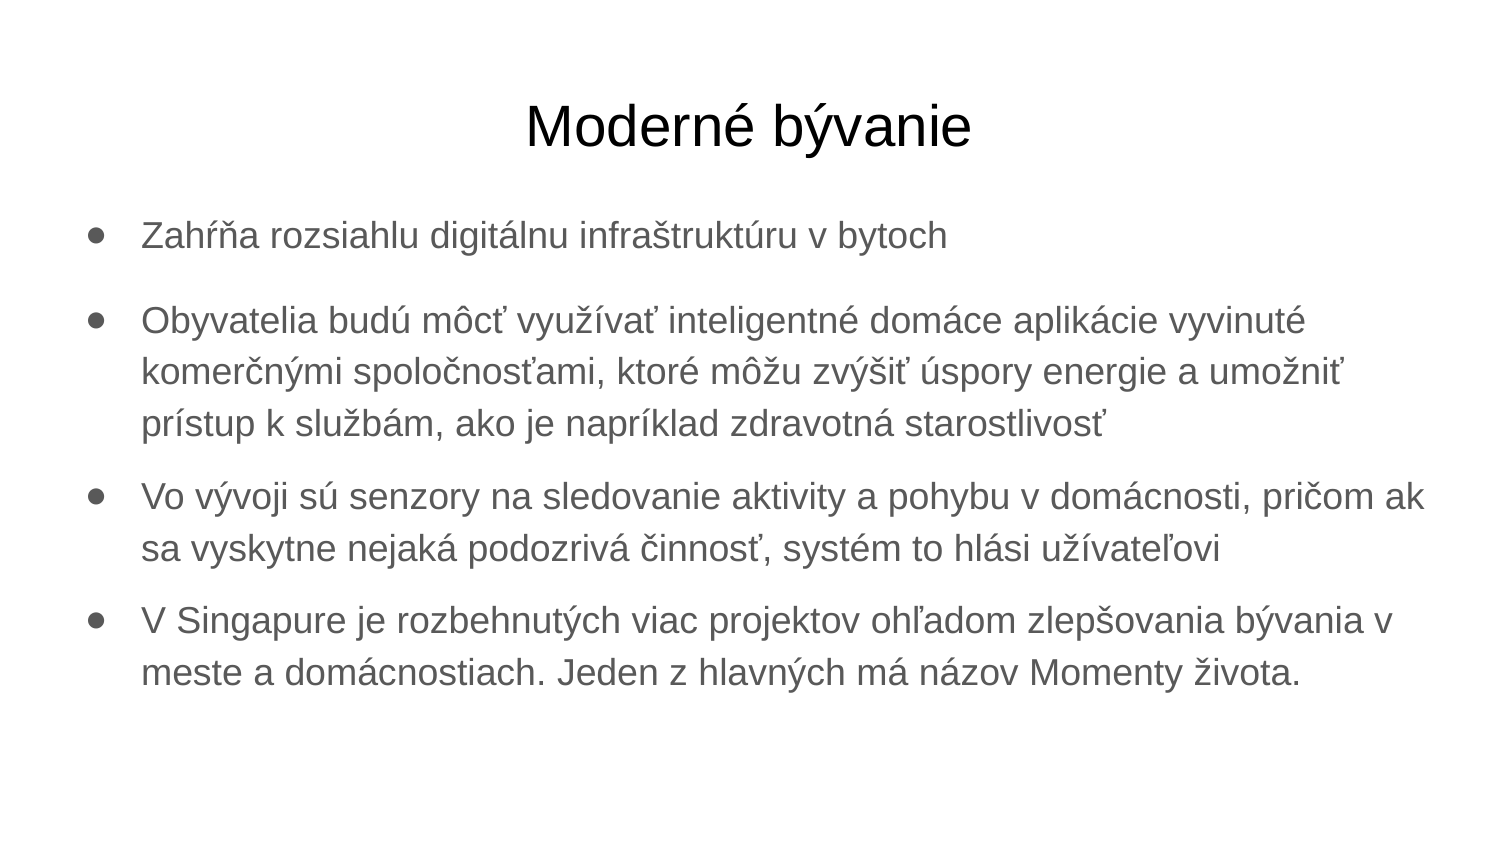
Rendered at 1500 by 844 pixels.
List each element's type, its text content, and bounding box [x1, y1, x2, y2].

list Zahŕňa rozsiahlu digitálnu infraštruktúru v bytoch Obyvatelia budú môcť využívať inteligentné domáce aplikácie vyvinuté komerčnými spoločnosťami, ktoré môžu zvýšiť úspory energie a umožniť prístup k službám, ako je napríklad zdravotná starostlivosť Vo vývoji sú senzory na sledovanie aktivity a pohybu v domácnosti, pričom ak sa vyskytne nejaká podozrivá činnosť, systém to hlási užívateľovi V Singapure je rozbehnutých viac projektov ohľadom zlepšovania bývania v meste a domácnostiach. Jeden z hlavných má názov Momenty života. [51, 189, 1449, 750]
title Moderné bývanie [51, 72, 1449, 167]
